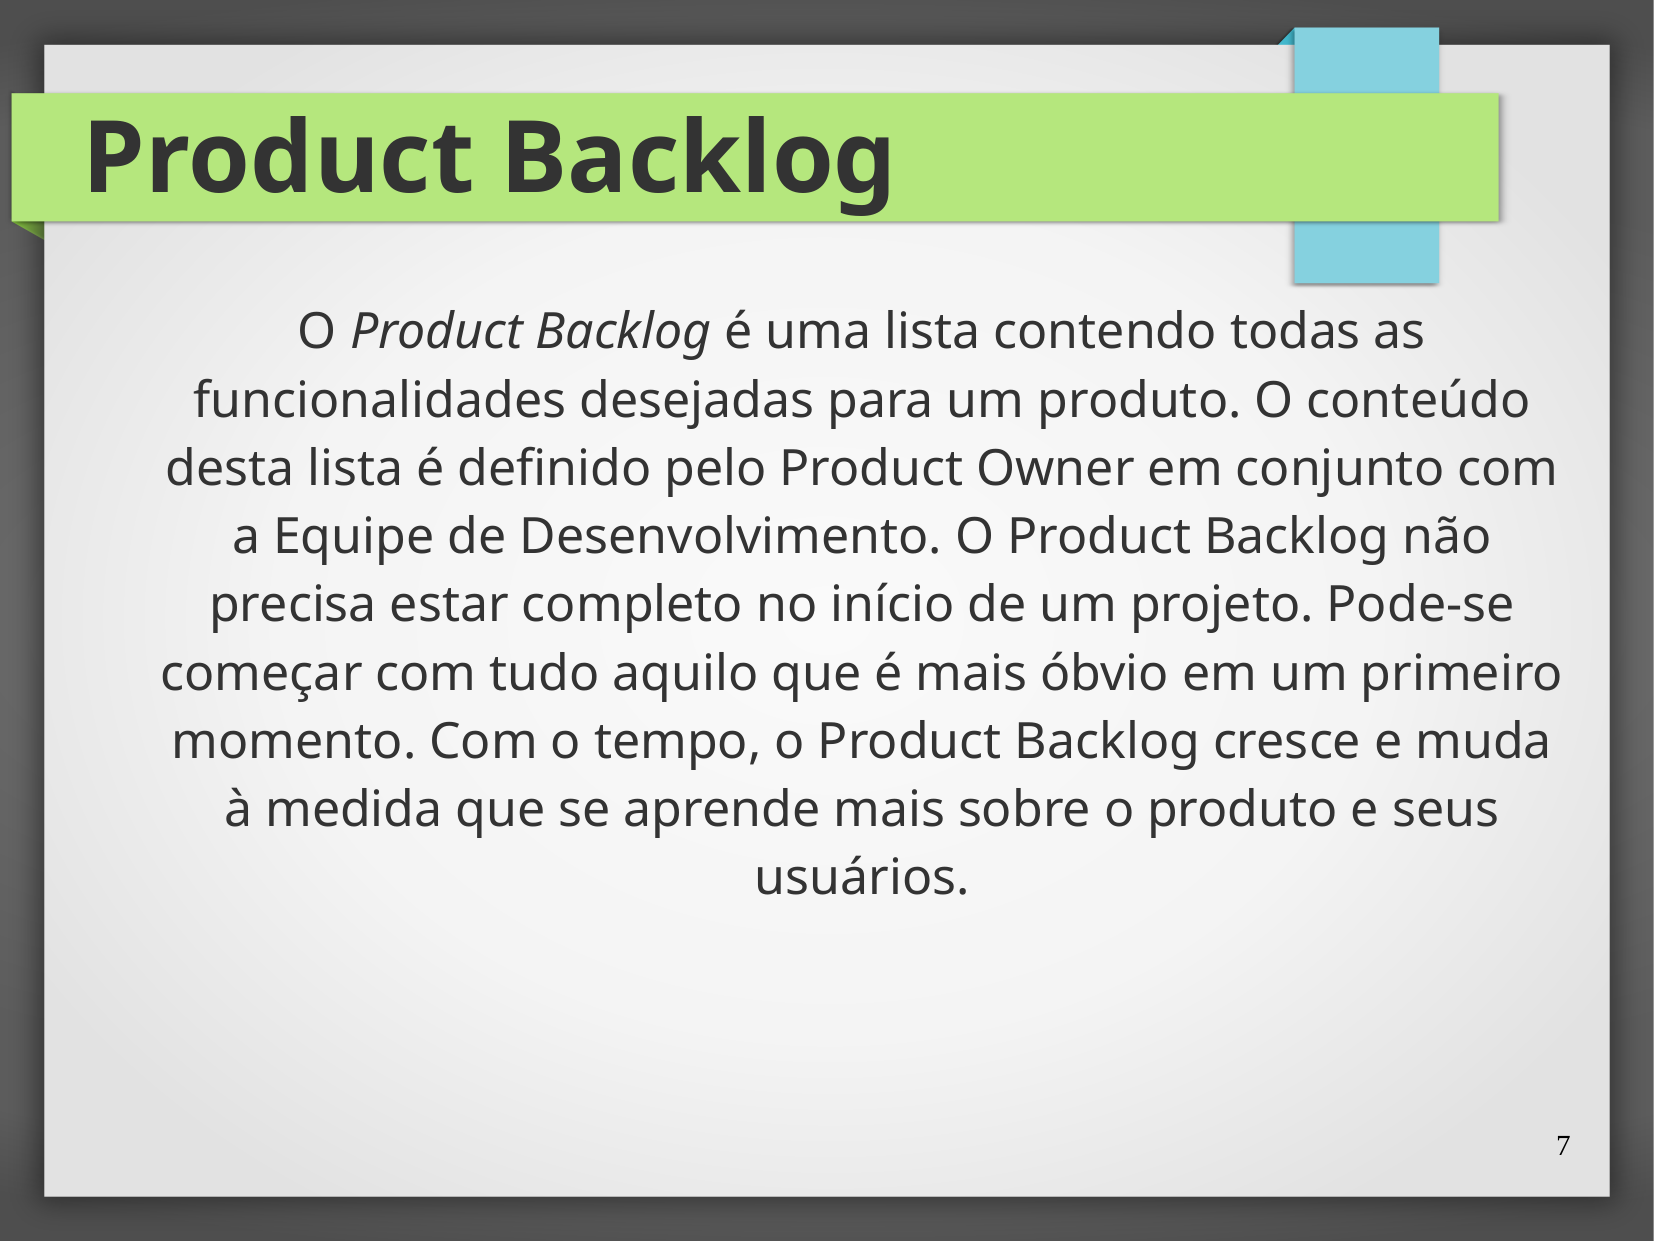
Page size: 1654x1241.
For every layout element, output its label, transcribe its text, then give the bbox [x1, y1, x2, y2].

picture [0, 0, 1654, 1241]
list O Product Backlog é uma lista contendo todas as funcionalidades desejadas para um produto. O conteúdo desta lista é definido pelo Product Owner em conjunto com a Equipe de Desenvolvimento. O Product Backlog não precisa estar completo no início de um projeto. Pode-se começar com tudo aquilo que é mais óbvio em um primeiro momento. Com o tempo, o Product Backlog cresce e muda à medida que se aprende mais sobre o produto e seus usuários. [82, 295, 1571, 1015]
title Product Backlog [82, 94, 1264, 213]
